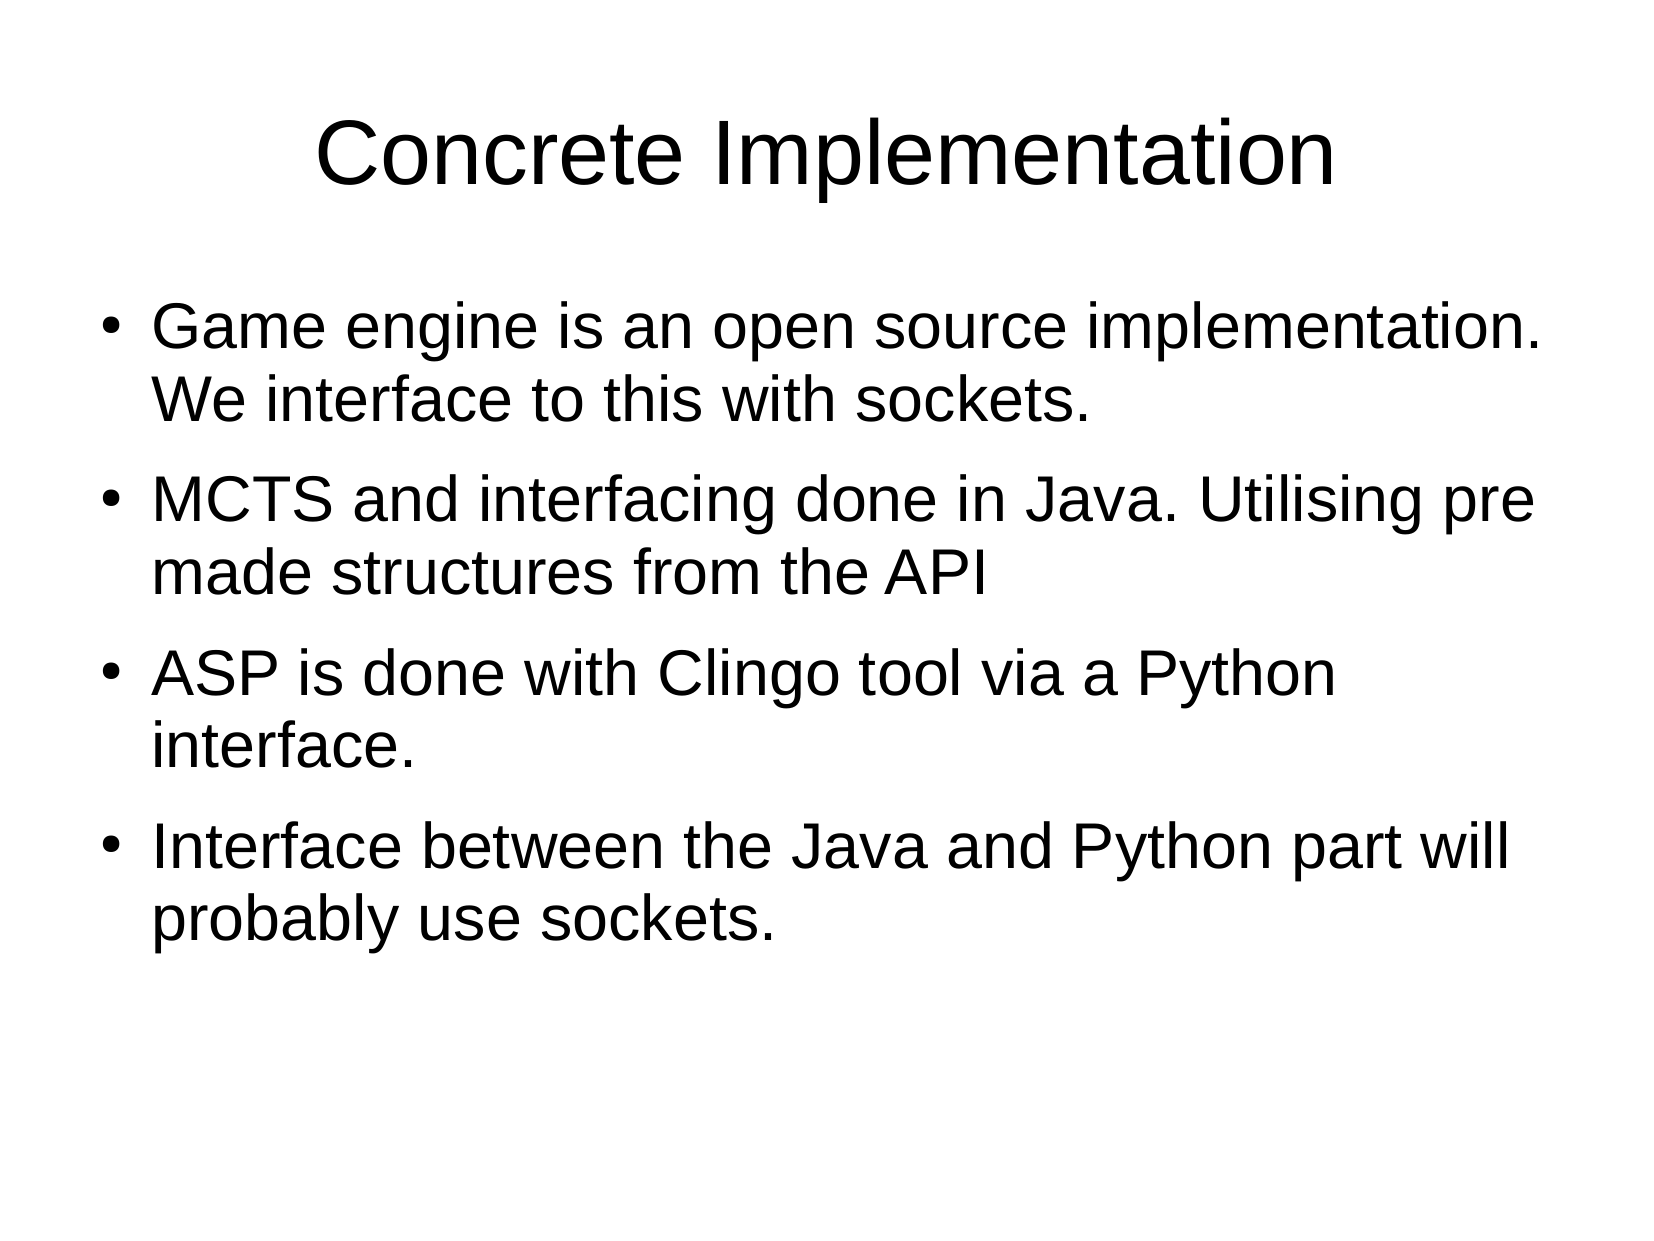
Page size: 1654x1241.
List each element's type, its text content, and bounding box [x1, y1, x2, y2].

title Concrete Implementation [82, 49, 1571, 257]
list Game engine is an open source implementation. We interface to this with sockets. MCTS and interfacing done in Java. Utilising pre made structures from the API ASP is done with Clingo tool via a Python interface. Interface between the Java and Python part will probably use sockets. [82, 290, 1571, 1010]
